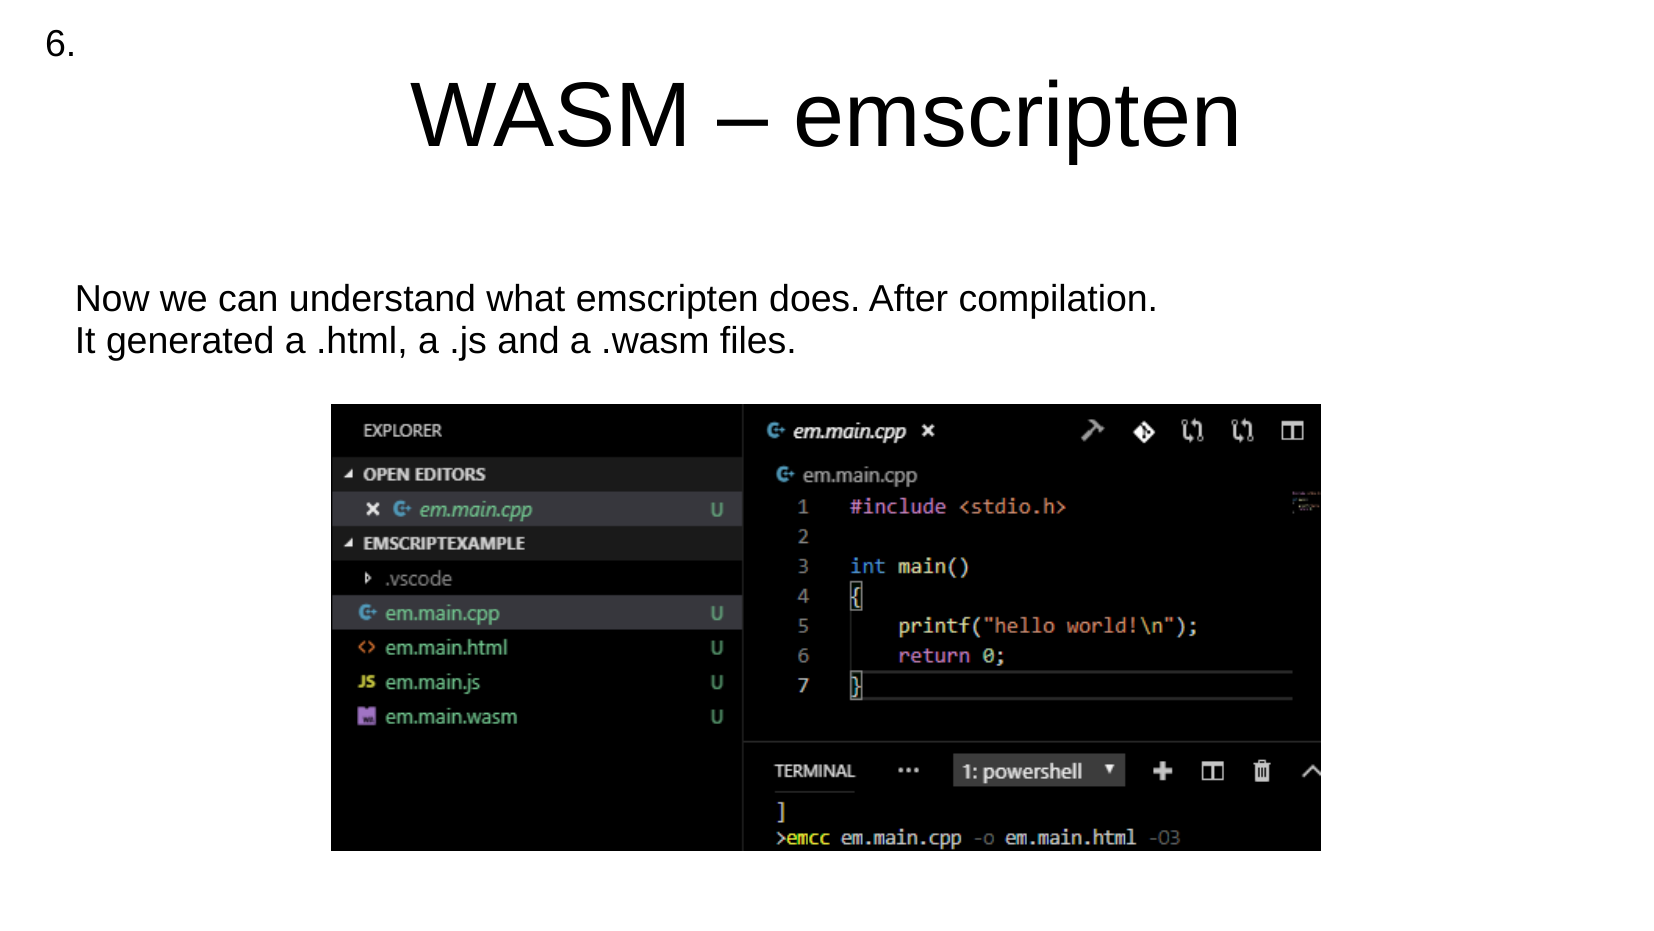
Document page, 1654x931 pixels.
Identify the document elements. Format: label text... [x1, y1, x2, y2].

text_box Now we can understand what emscripten does. After compilation. It generated a .html, a .js and a .wasm files. [60, 270, 1396, 411]
text_box 6. [30, 15, 92, 72]
picture [331, 404, 1321, 851]
title WASM – emscripten [82, 37, 1571, 193]
